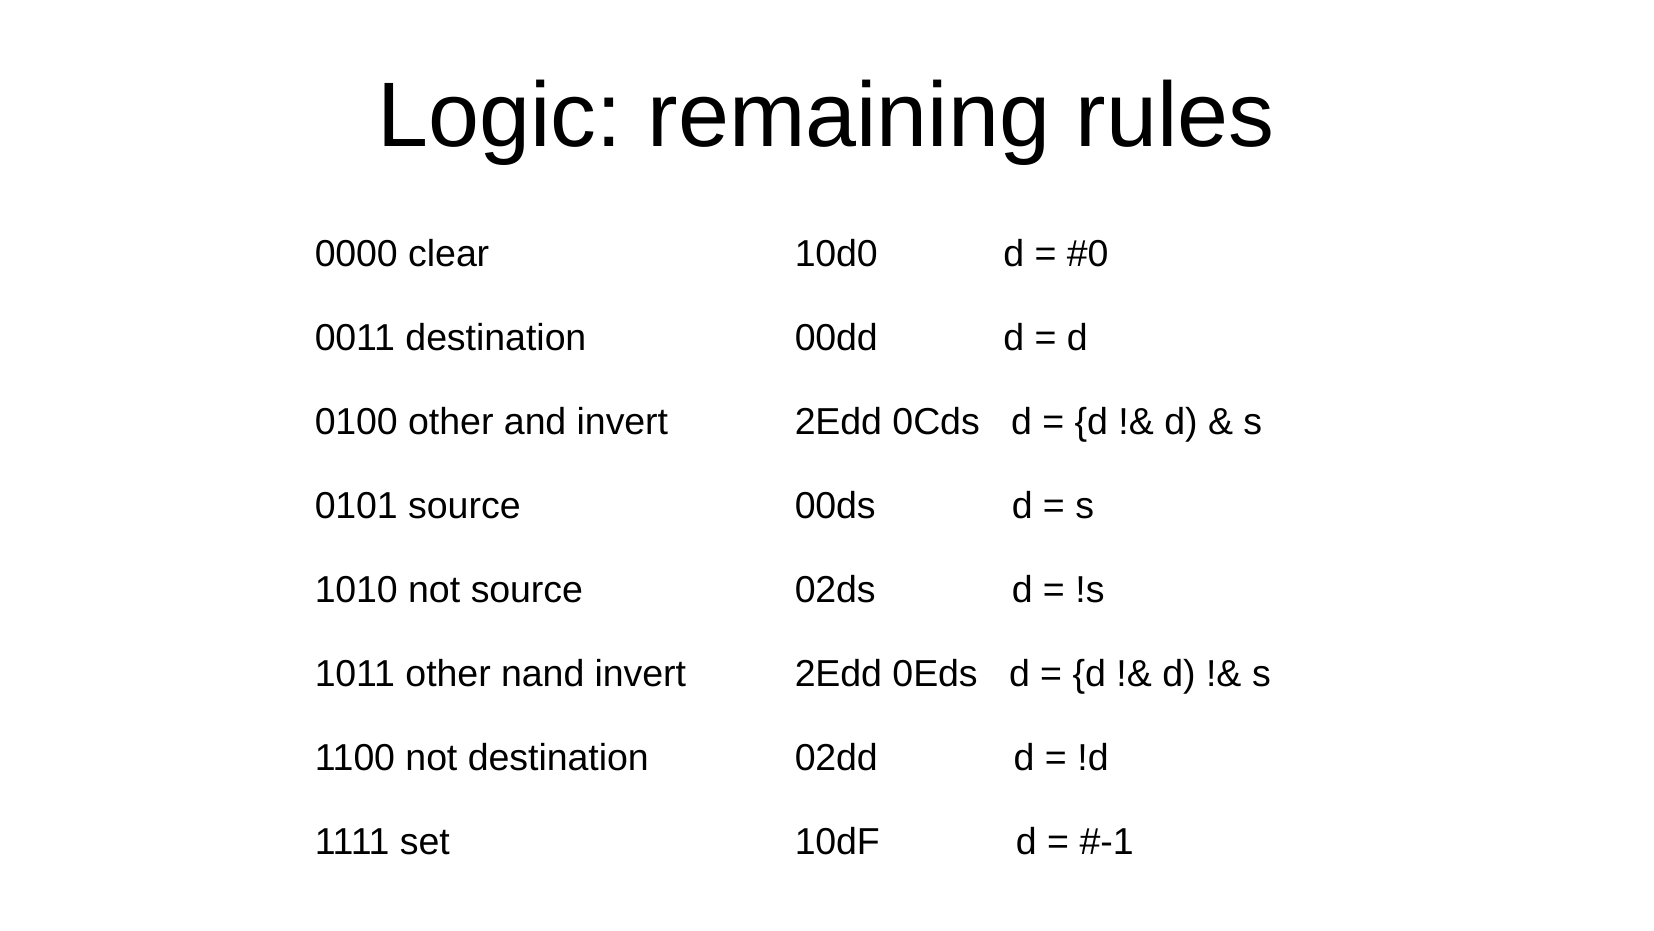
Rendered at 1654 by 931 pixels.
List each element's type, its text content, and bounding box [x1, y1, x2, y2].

text_box 10d0 d = #0 00dd d = d 2Edd 0Cds d = {d !& d) & s 00ds d = s 02ds d = !s 2Edd 0Eds d = {d !& d) !& s 02dd d = !d 10dF d = #-1 [780, 225, 1426, 870]
text_box 0000 clear 0011 destination 0100 other and invert 0101 source 1010 not source 1011 other nand invert 1100 not destination 1111 set [300, 225, 796, 871]
title Logic: remaining rules [82, 37, 1571, 193]
